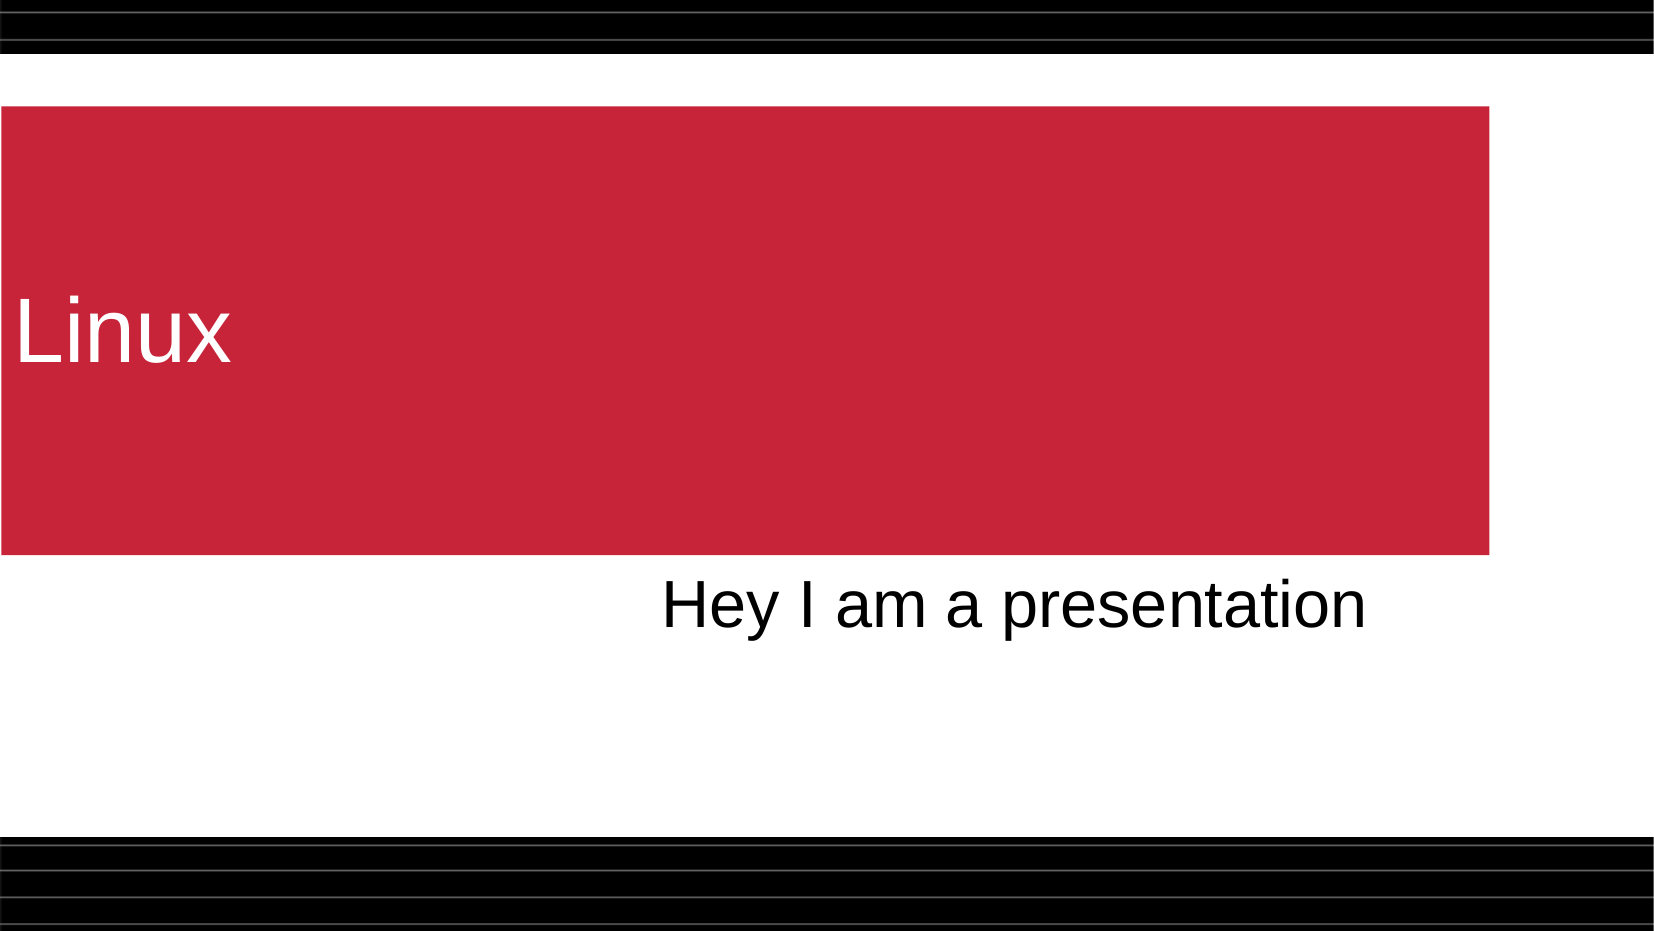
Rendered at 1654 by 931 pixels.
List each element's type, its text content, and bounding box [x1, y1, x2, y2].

picture [0, 0, 1654, 54]
subtitle Hey I am a presentation [592, 567, 1456, 781]
picture [0, 837, 1654, 931]
title Linux [1, 106, 1490, 556]
